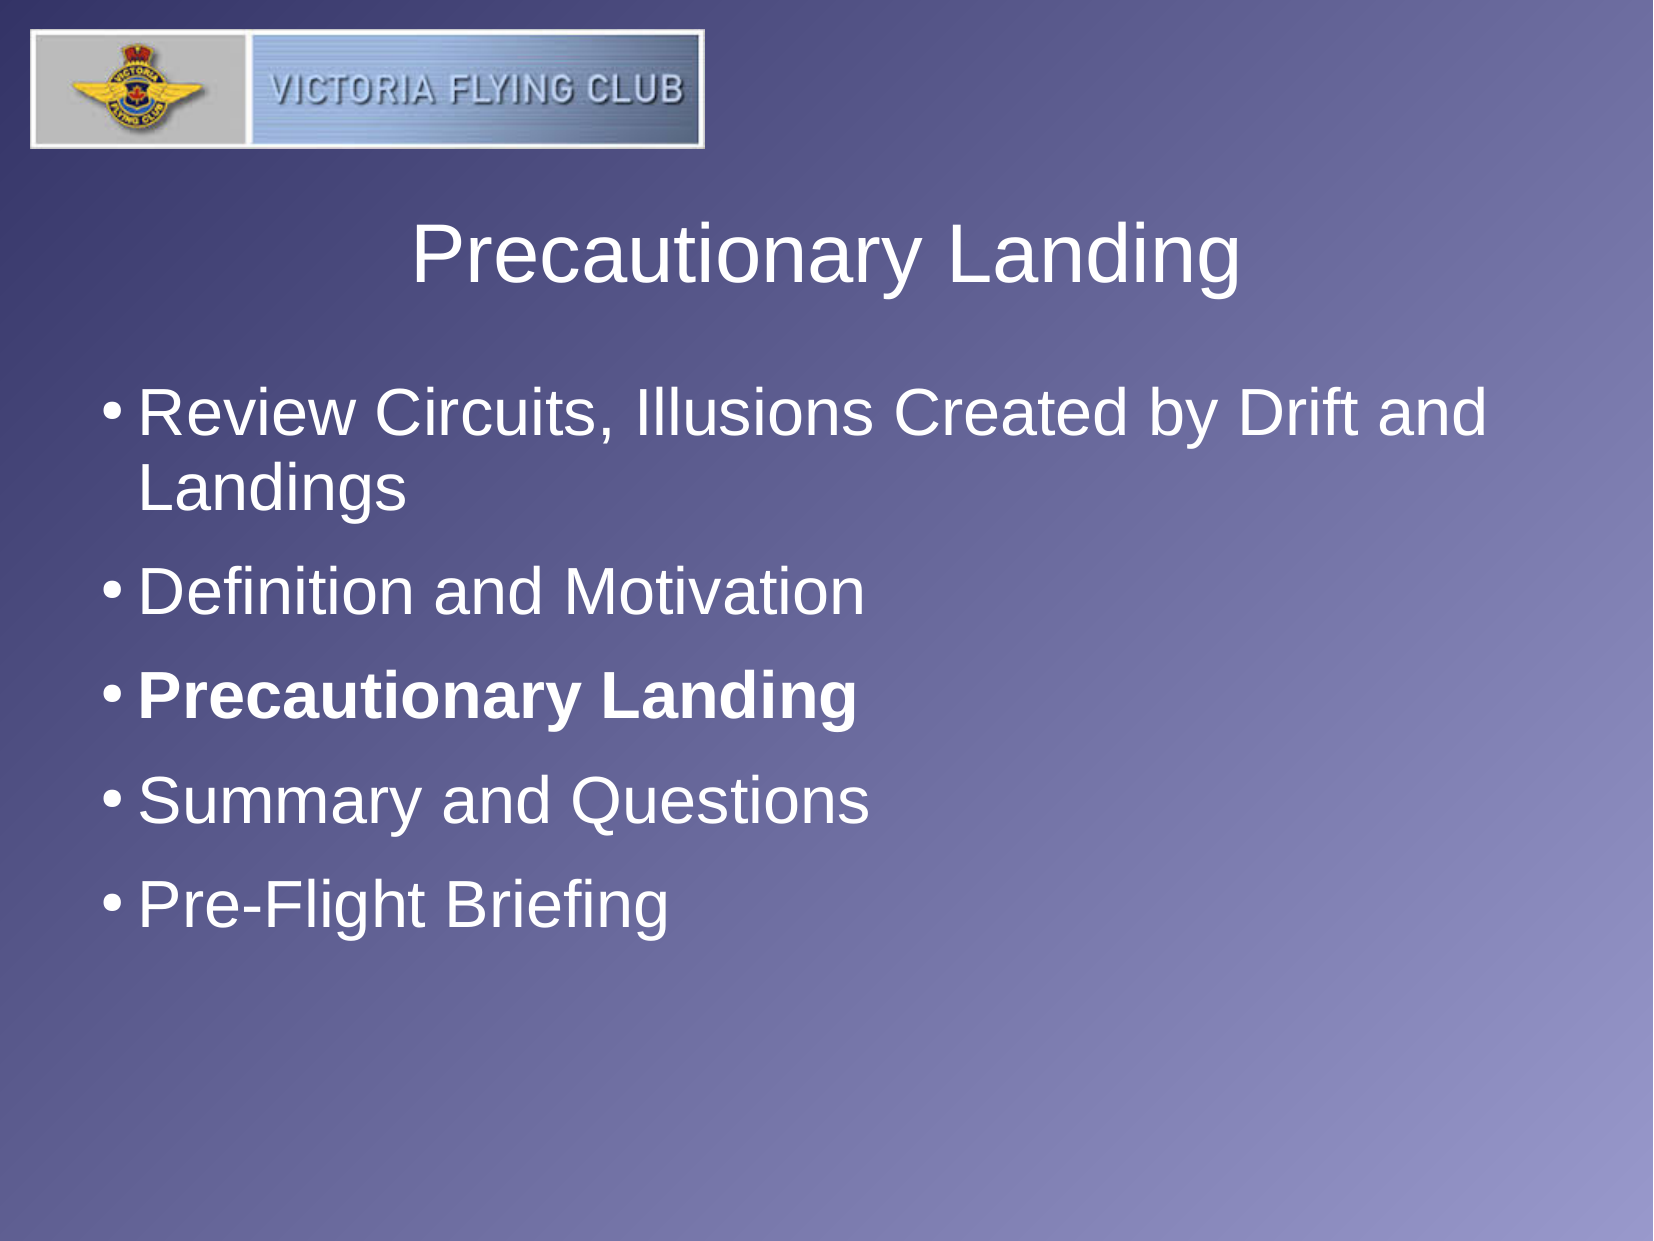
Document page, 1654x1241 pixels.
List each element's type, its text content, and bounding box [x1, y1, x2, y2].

title Precautionary Landing [82, 150, 1571, 358]
list Review Circuits, Illusions Created by Drift and Landings Definition and Motivation Precautionary Landing Summary and Questions Pre-Flight Briefing [82, 375, 1571, 1095]
picture [30, 29, 705, 149]
